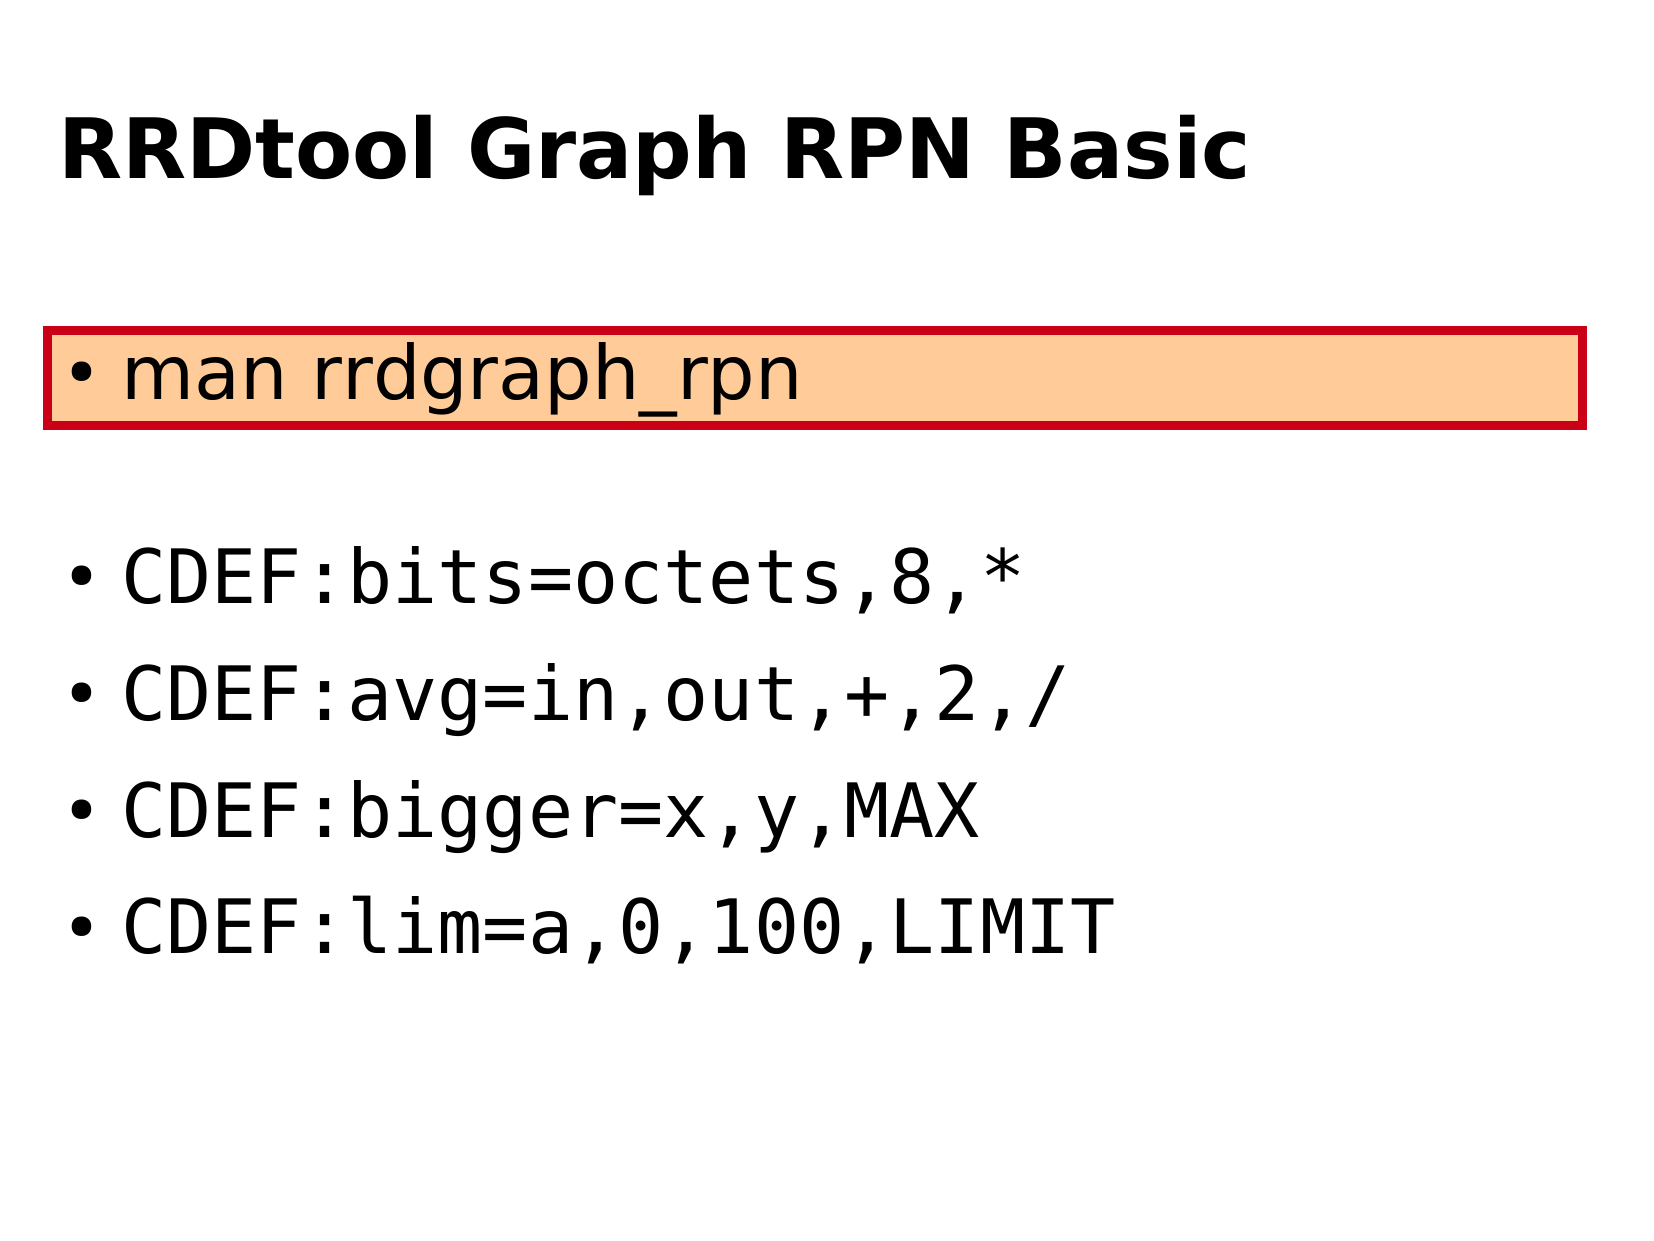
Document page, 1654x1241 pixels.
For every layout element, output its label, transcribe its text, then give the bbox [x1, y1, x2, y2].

list man rrdgraph_rpn CDEF:bits=octets,8,* CDEF:avg=in,out,+,2,/ CDEF:bigger=x,y,MAX CDEF:lim=a,0,100,LIMIT [50, 329, 1571, 1099]
title RRDtool Graph RPN Basic [59, 75, 1607, 225]
text_box [1571, 330, 1583, 426]
